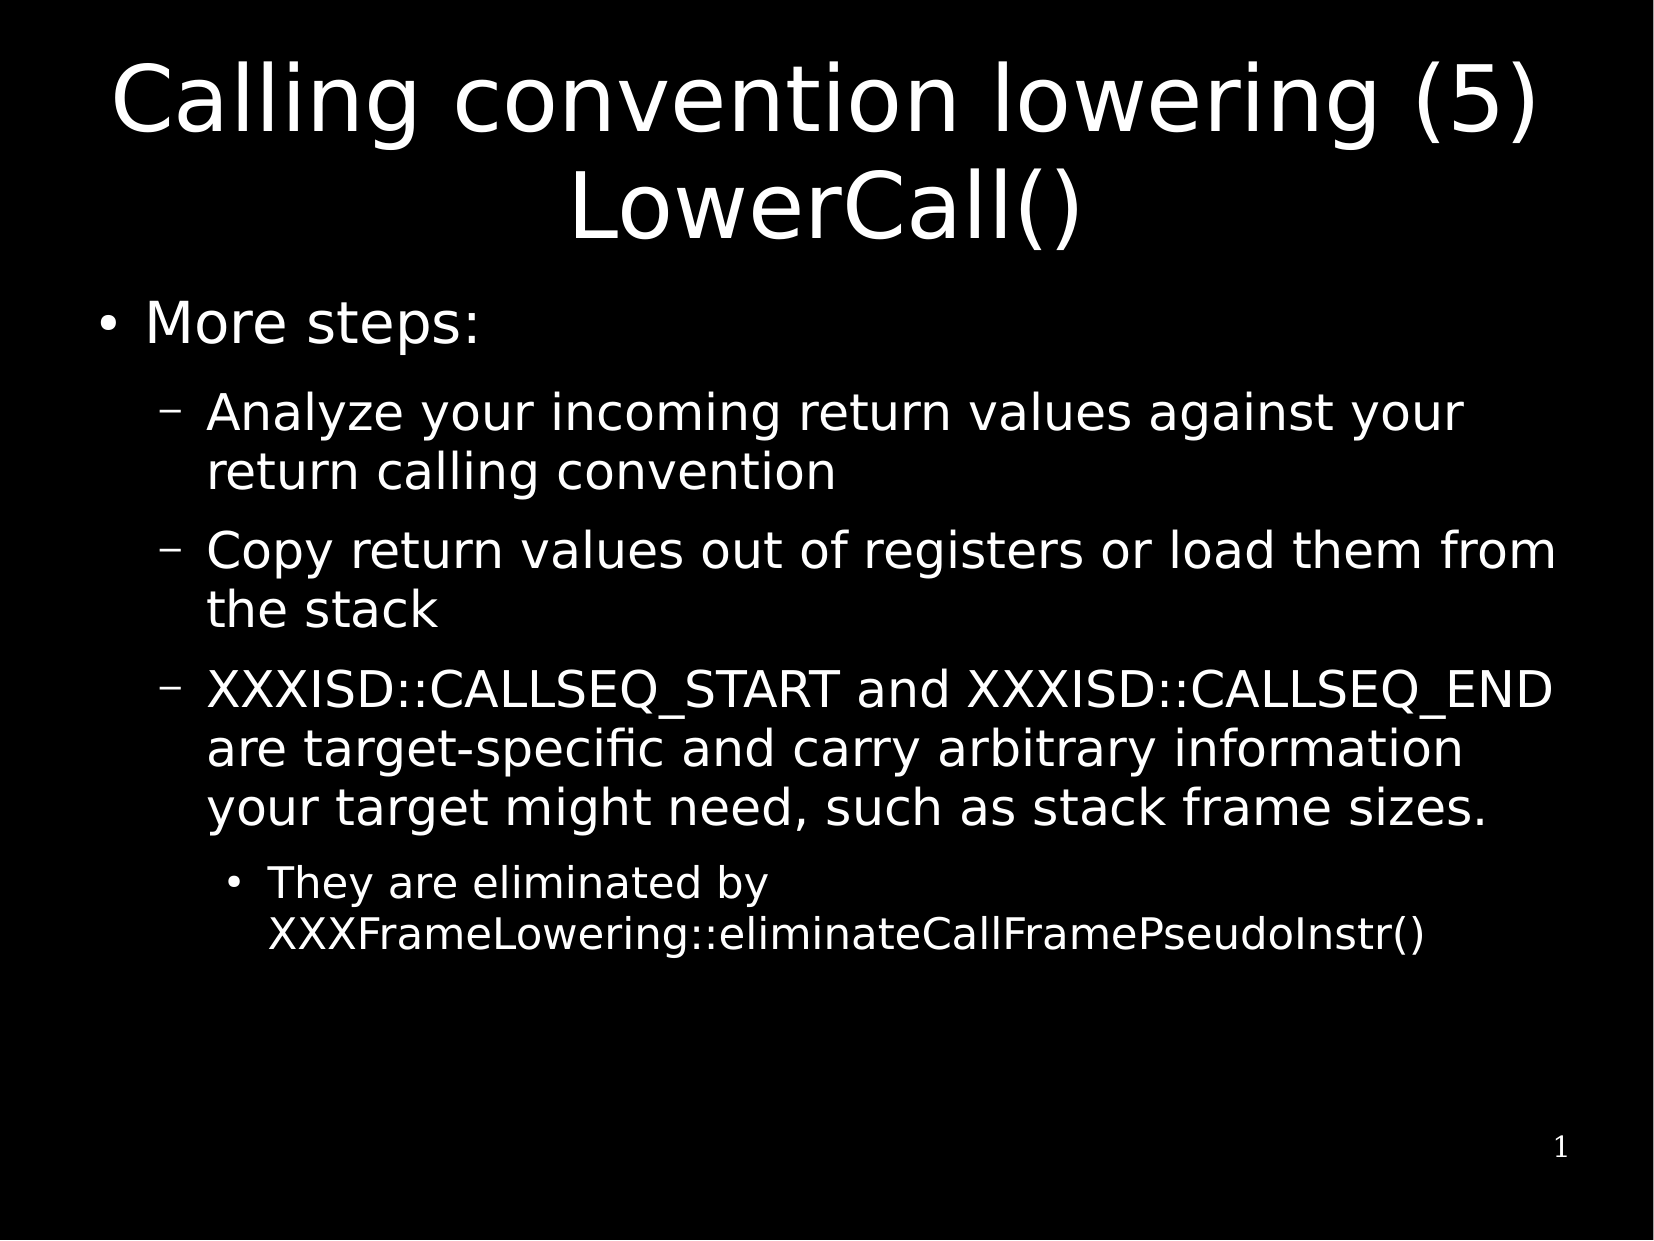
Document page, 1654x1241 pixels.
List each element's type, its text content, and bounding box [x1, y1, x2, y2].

title Calling convention lowering (5) LowerCall() [82, 45, 1571, 261]
list More steps: Analyze your incoming return values against your return calling convention Copy return values out of registers or load them from the stack XXXISD::CALLSEQ_START and XXXISD::CALLSEQ_END are target-specific and carry arbitrary information your target might need, such as stack frame sizes. They are eliminated by XXXFrameLowering::eliminateCallFramePseudoInstr() [82, 290, 1571, 1010]
